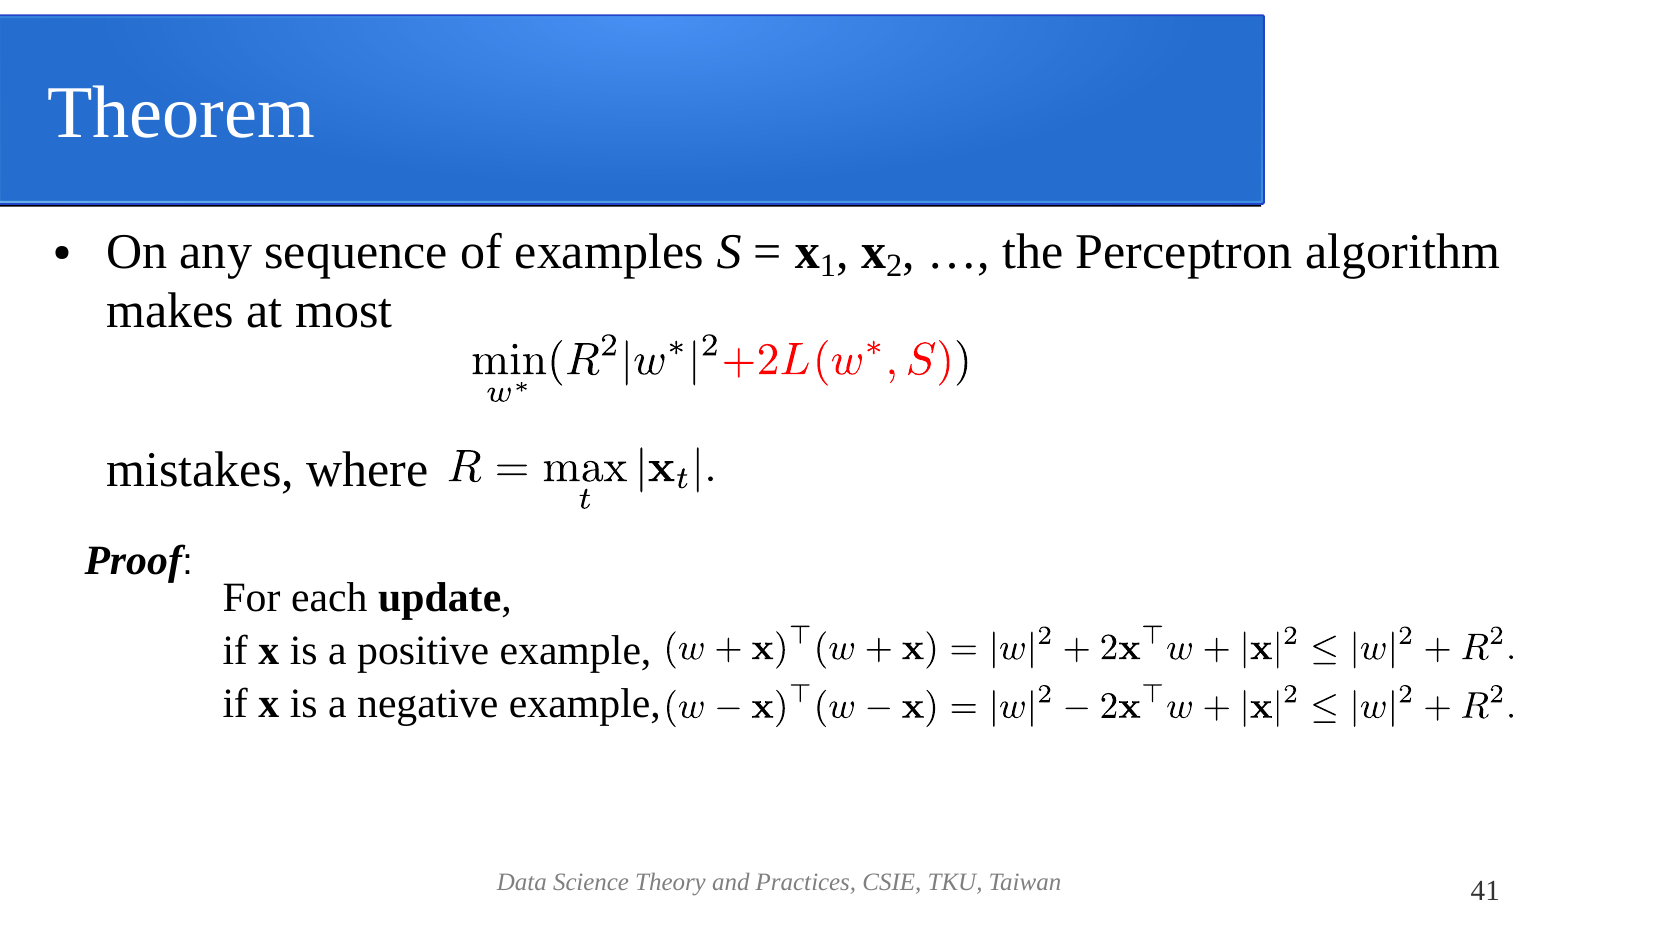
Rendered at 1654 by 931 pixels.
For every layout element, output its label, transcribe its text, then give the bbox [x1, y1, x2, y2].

title Theorem [47, 35, 1199, 189]
text_box Proof: [69, 529, 306, 591]
picture [663, 684, 1513, 728]
picture [444, 445, 715, 511]
picture [663, 625, 1513, 669]
picture [469, 332, 969, 404]
text_box For each update, if x is a positive example, if x is a negative example, [207, 559, 1259, 735]
list On any sequence of examples S = x1, x2, …, the Perceptron algorithm makes at most mistakes, where [35, 224, 1524, 764]
